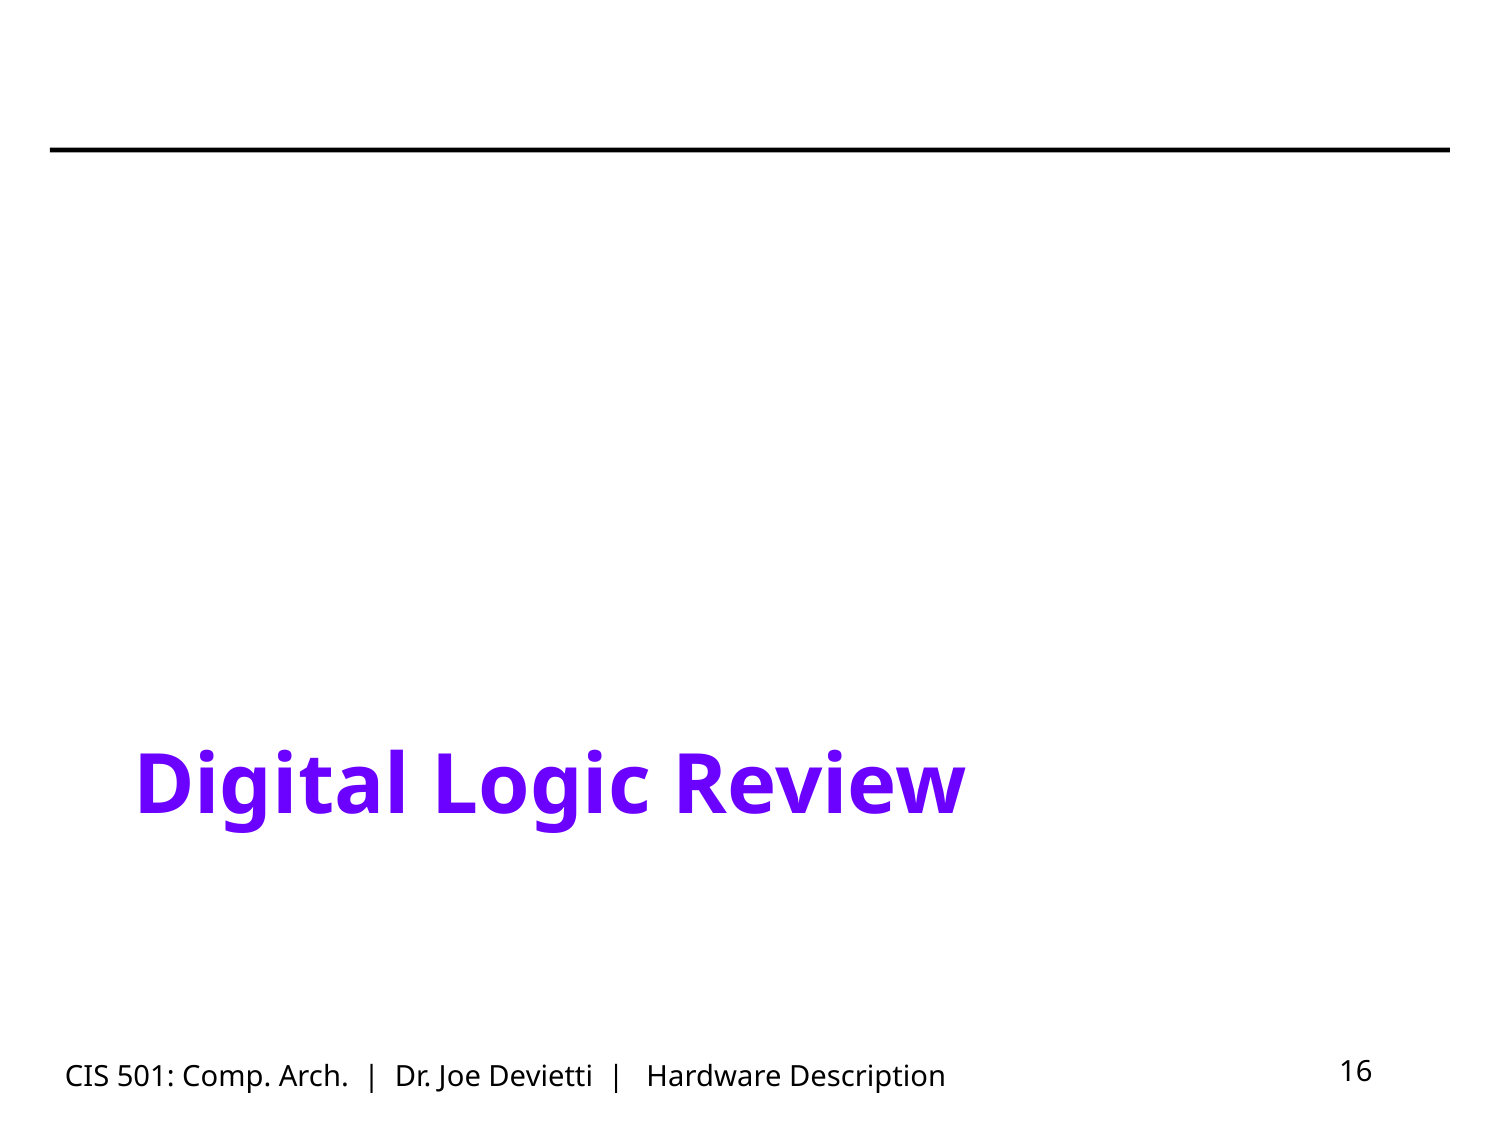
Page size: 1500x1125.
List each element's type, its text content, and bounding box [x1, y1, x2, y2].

text_box CIS 501: Comp. Arch. | Dr. Joe Devietti | Hardware Description [49, 1049, 988, 1100]
text_box <number> [1074, 1049, 1388, 1100]
text_box Digital Logic Review [118, 722, 1394, 947]
